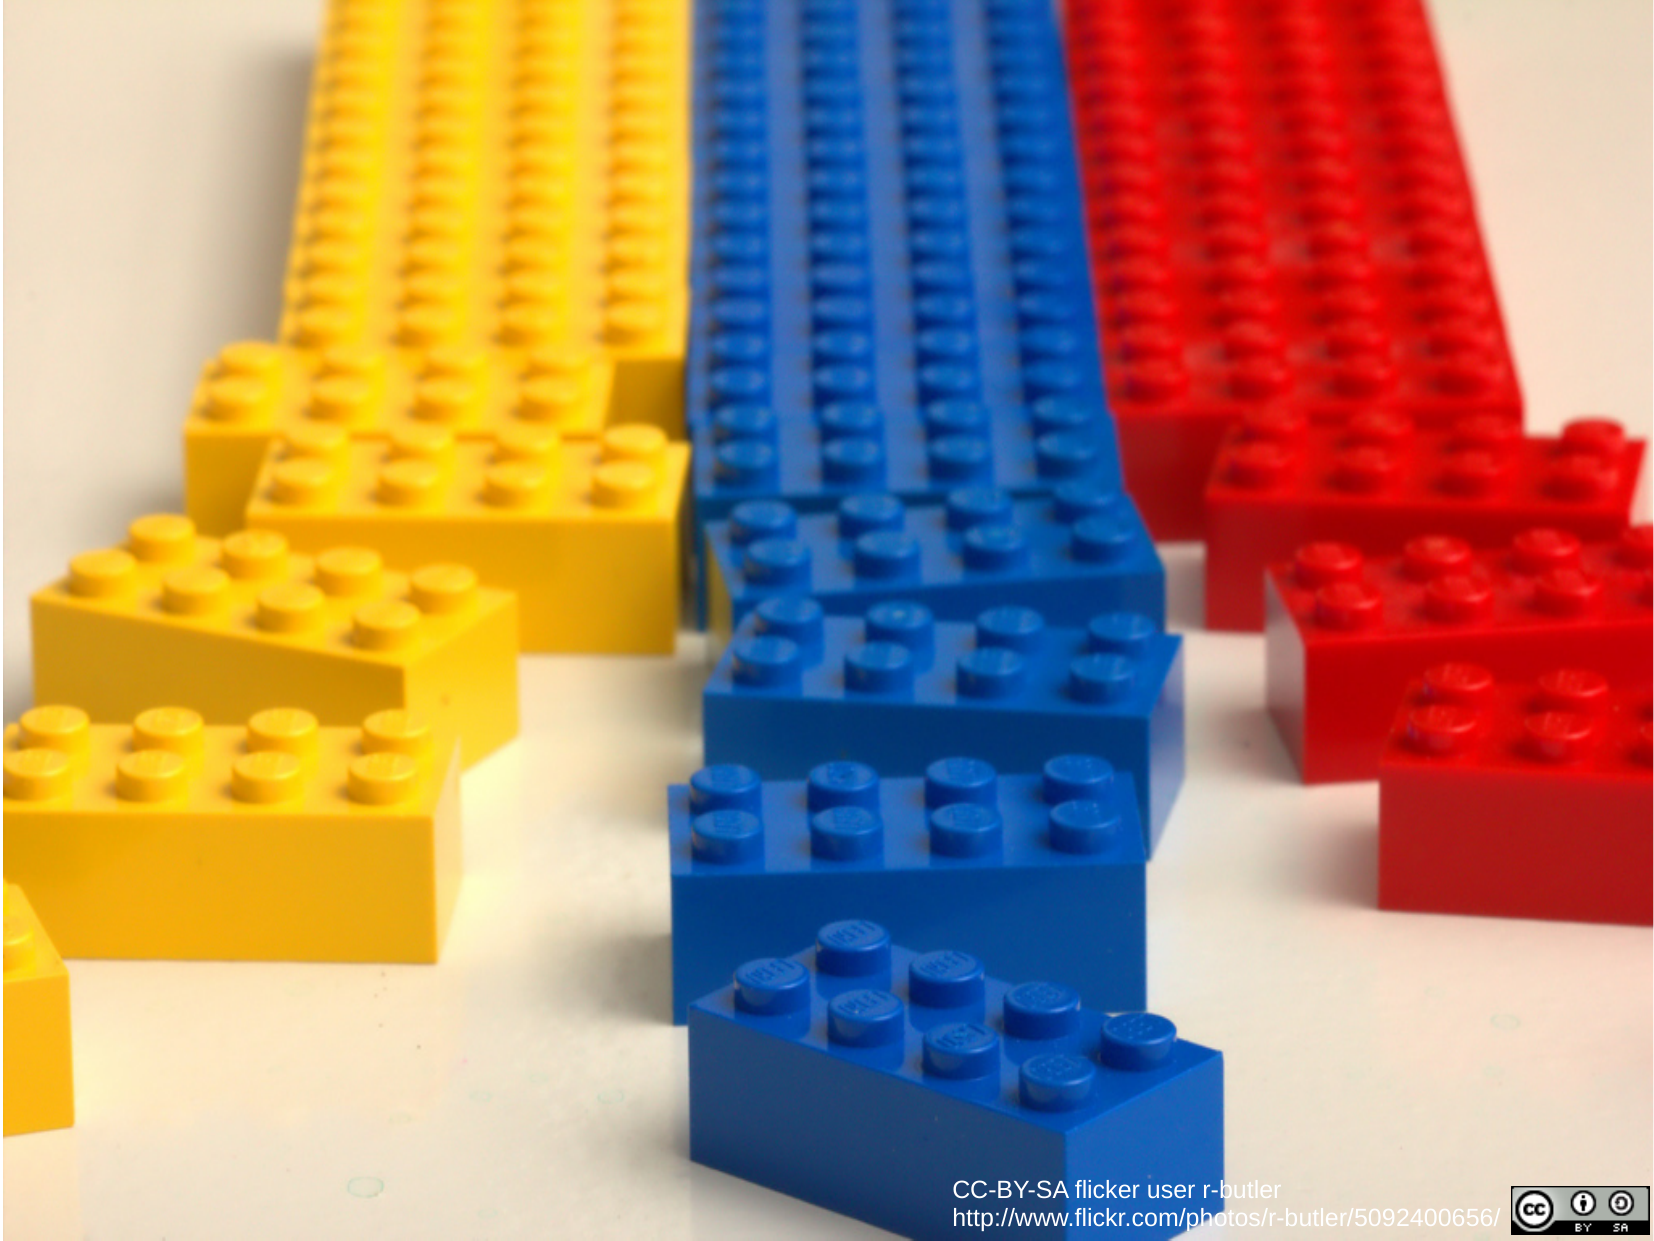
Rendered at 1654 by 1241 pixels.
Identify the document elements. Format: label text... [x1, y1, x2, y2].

picture [3, 0, 1654, 1241]
text_box CC-BY-SA flicker user r-butler http://www.flickr.com/photos/r-butler/5092400656/ [937, 1168, 1524, 1240]
